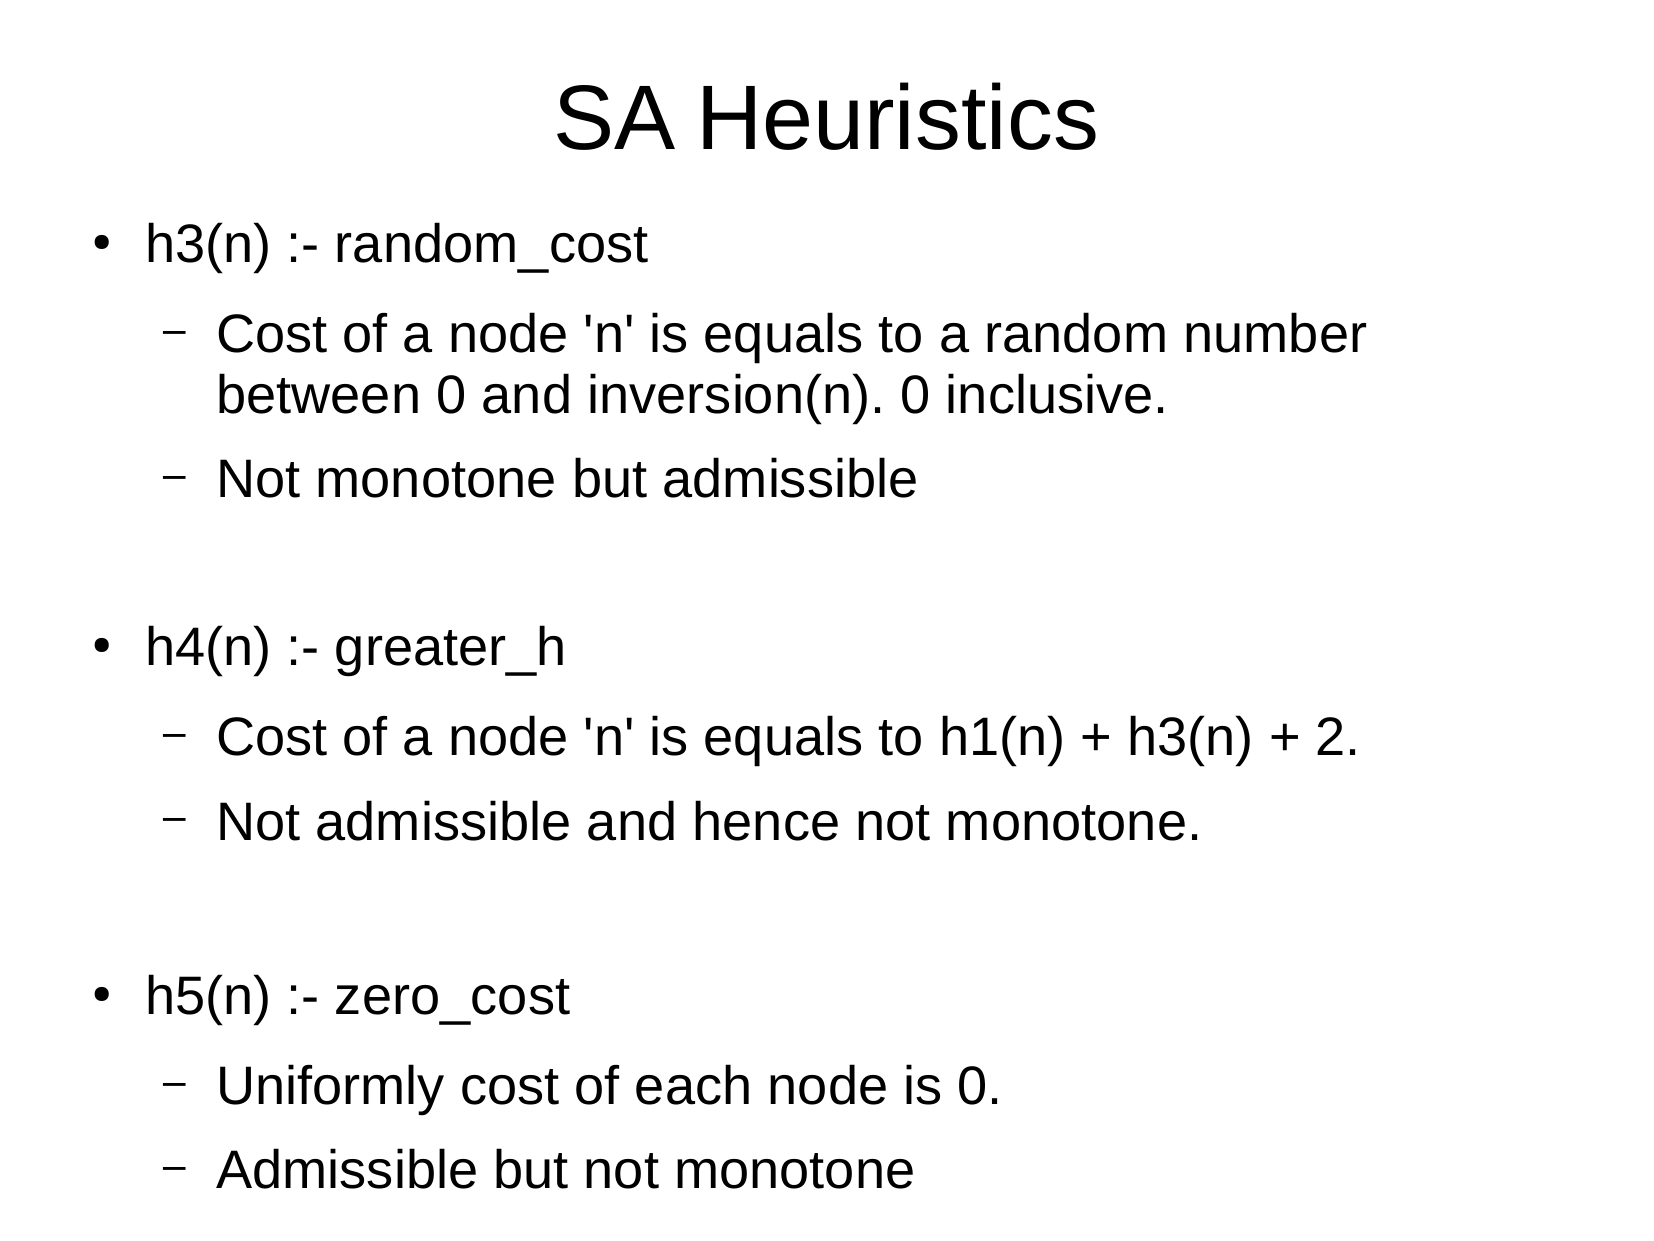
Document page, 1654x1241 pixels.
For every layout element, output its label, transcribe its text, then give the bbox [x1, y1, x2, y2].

list h3(n) :- random_cost Cost of a node 'n' is equals to a random number between 0 and inversion(n). 0 inclusive. Not monotone but admissible h4(n) :- greater_h Cost of a node 'n' is equals to h1(n) + h3(n) + 2. Not admissible and hence not monotone. h5(n) :- zero_cost Uniformly cost of each node is 0. Admissible but not monotone [74, 213, 1530, 1205]
title SA Heuristics [82, 13, 1571, 222]
